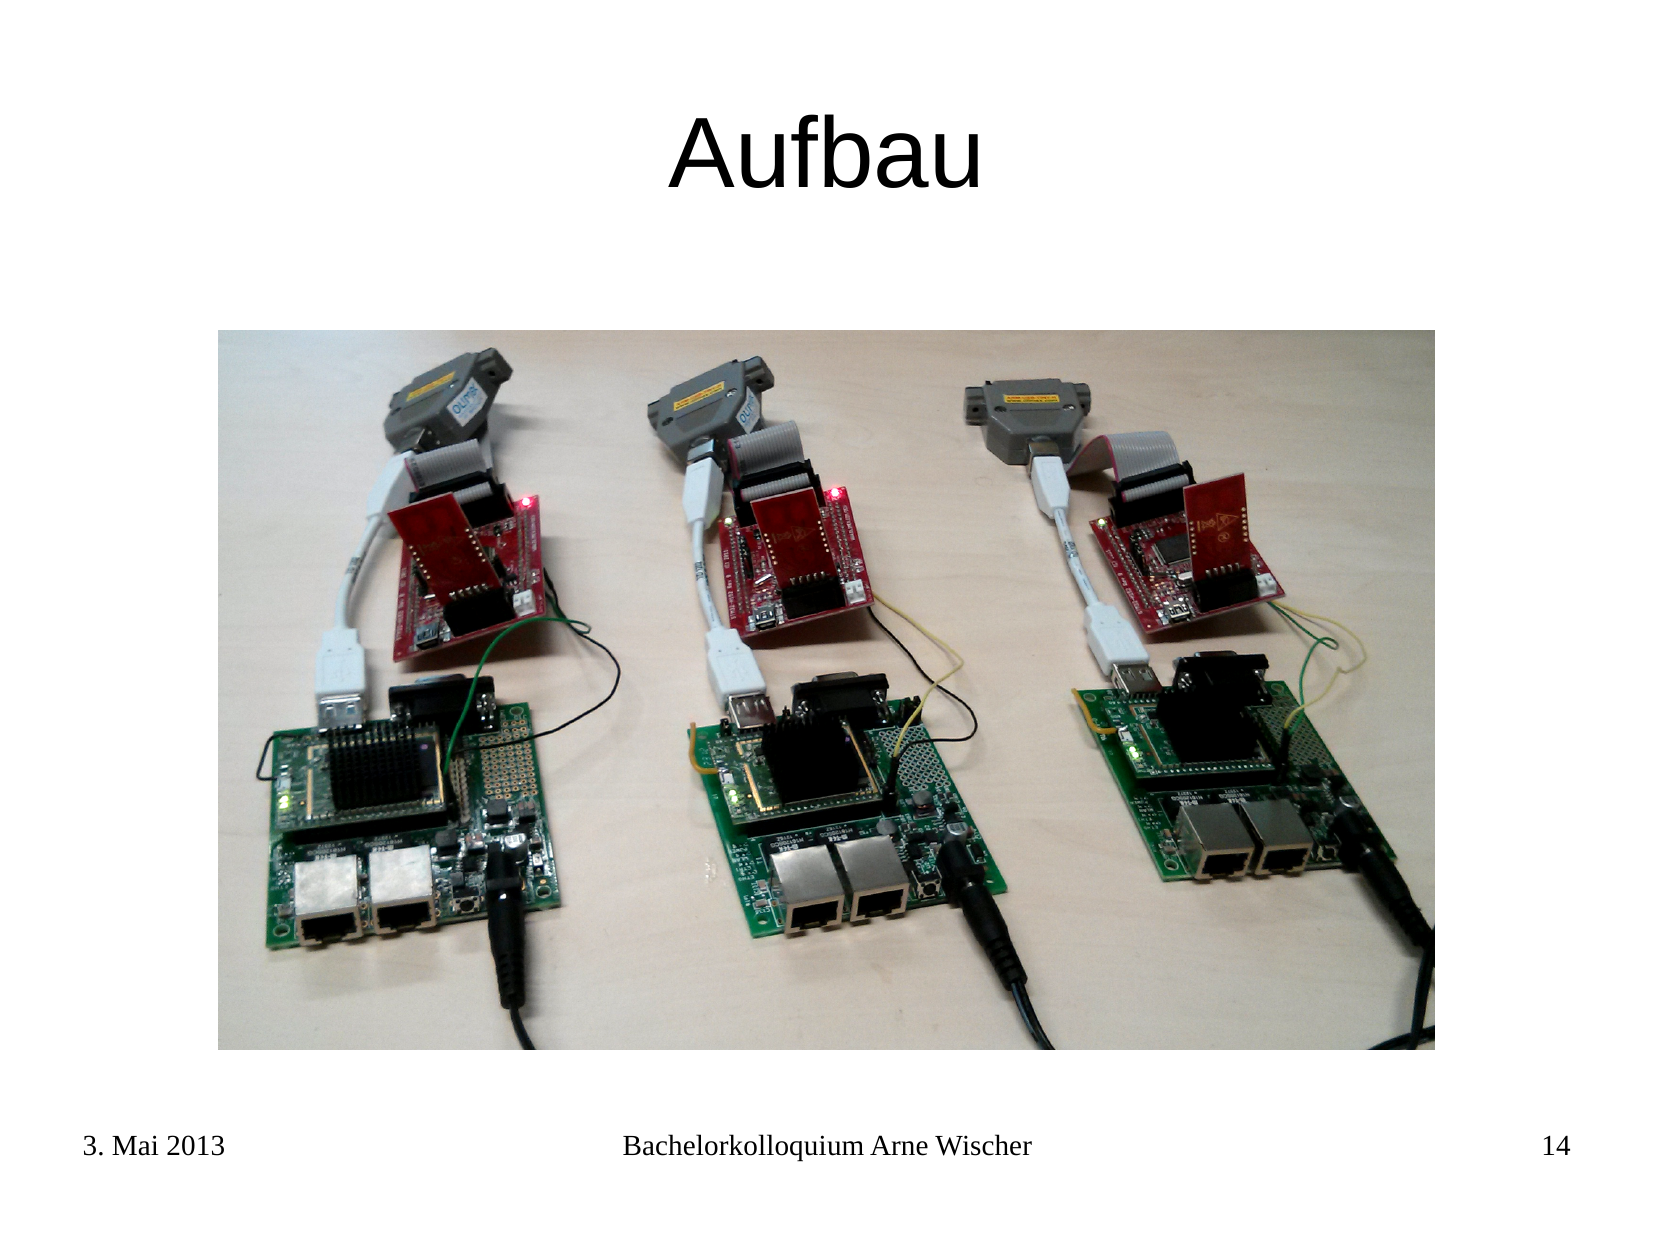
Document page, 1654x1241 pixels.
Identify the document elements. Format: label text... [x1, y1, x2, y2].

title Aufbau [82, 49, 1571, 257]
picture [218, 330, 1435, 1051]
